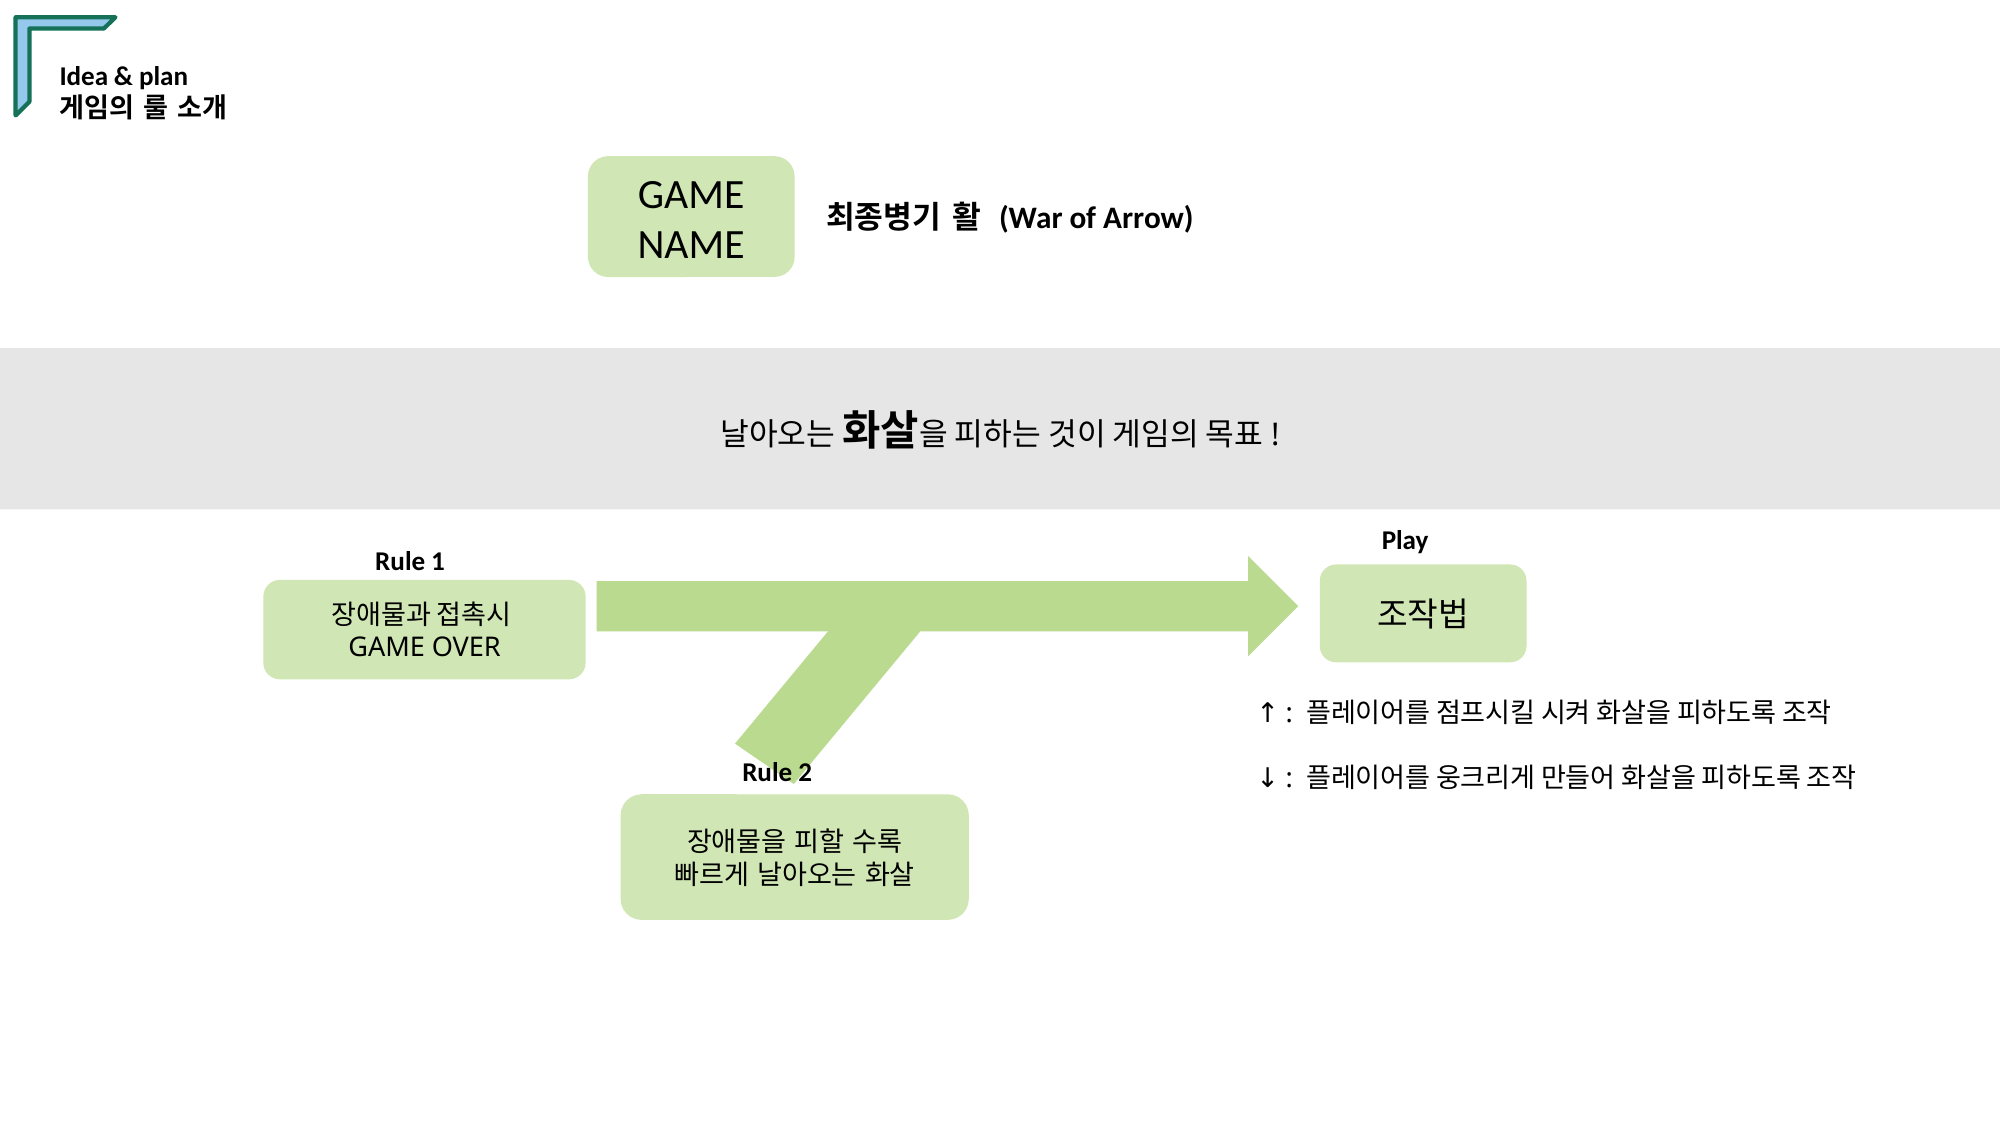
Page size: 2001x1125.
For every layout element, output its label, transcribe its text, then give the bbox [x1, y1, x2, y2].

text_box 날아오는 화살을 피하는 것이 게임의 목표! [0, 348, 2000, 510]
text_box [596, 556, 1299, 746]
text_box 장애물을 피할 수록 빠르게 날아오는 화살 [620, 794, 969, 920]
text_box [15, 17, 116, 116]
text_box Play [1367, 515, 1535, 563]
text_box Rule 2 [727, 746, 895, 795]
text_box 장애물과 접촉시 GAME OVER [263, 579, 586, 680]
text_box ↑ : 플레이어를 점프시킬 시켜 화살을 피하도록 조작 ↓ : 플레이어를 웅크리게 만들어 화살을 피하도록 조작 [1241, 687, 1968, 800]
text_box Rule 1 [360, 535, 528, 584]
text_box Idea & plan 게임의 룰 소개 [44, 51, 285, 131]
text_box 최종병기 활 (War of Arrow) [811, 190, 1434, 243]
text_box GAME NAME [587, 156, 795, 278]
text_box 조작법 [1319, 564, 1527, 663]
